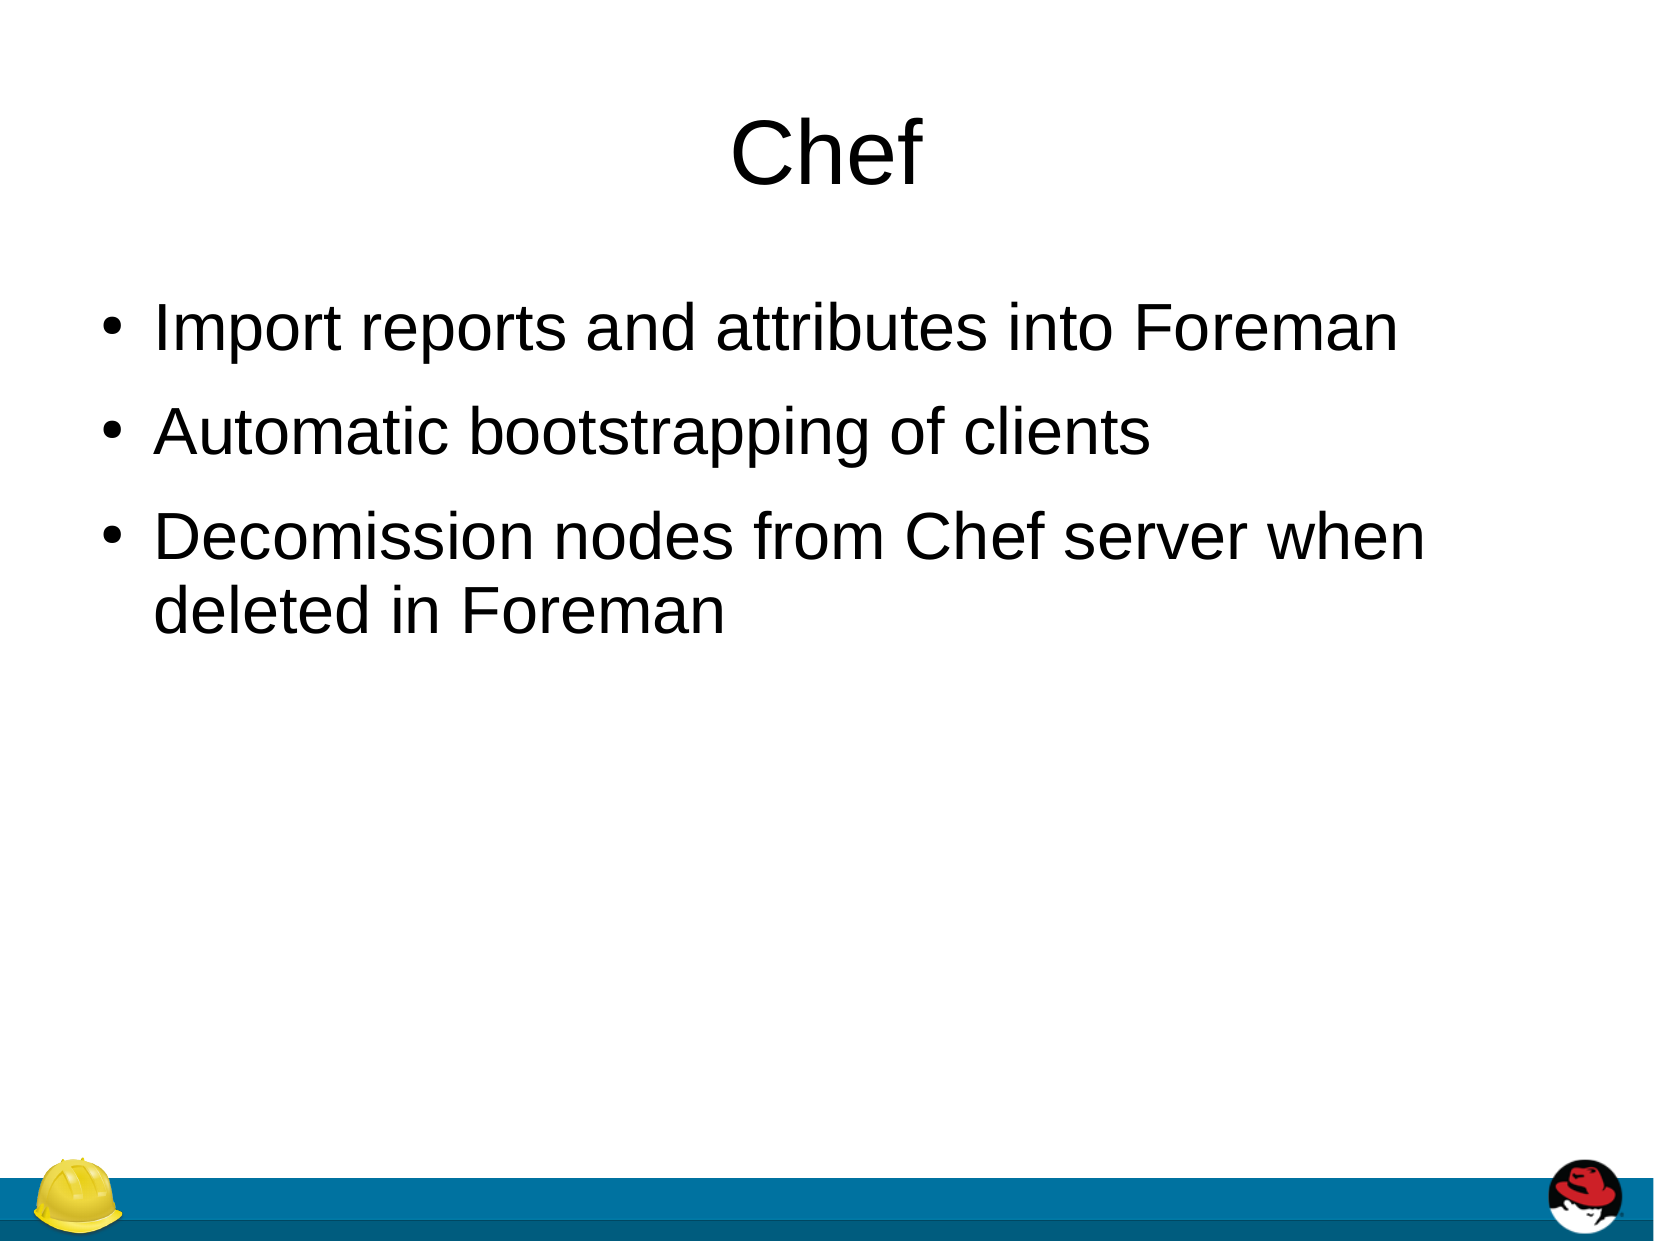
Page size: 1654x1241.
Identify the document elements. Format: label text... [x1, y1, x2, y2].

picture [1547, 1157, 1630, 1233]
list Import reports and attributes into Foreman Automatic bootstrapping of clients Decomission nodes from Chef server when deleted in Foreman [82, 290, 1571, 1010]
title Chef [82, 49, 1571, 257]
picture [23, 1145, 130, 1235]
